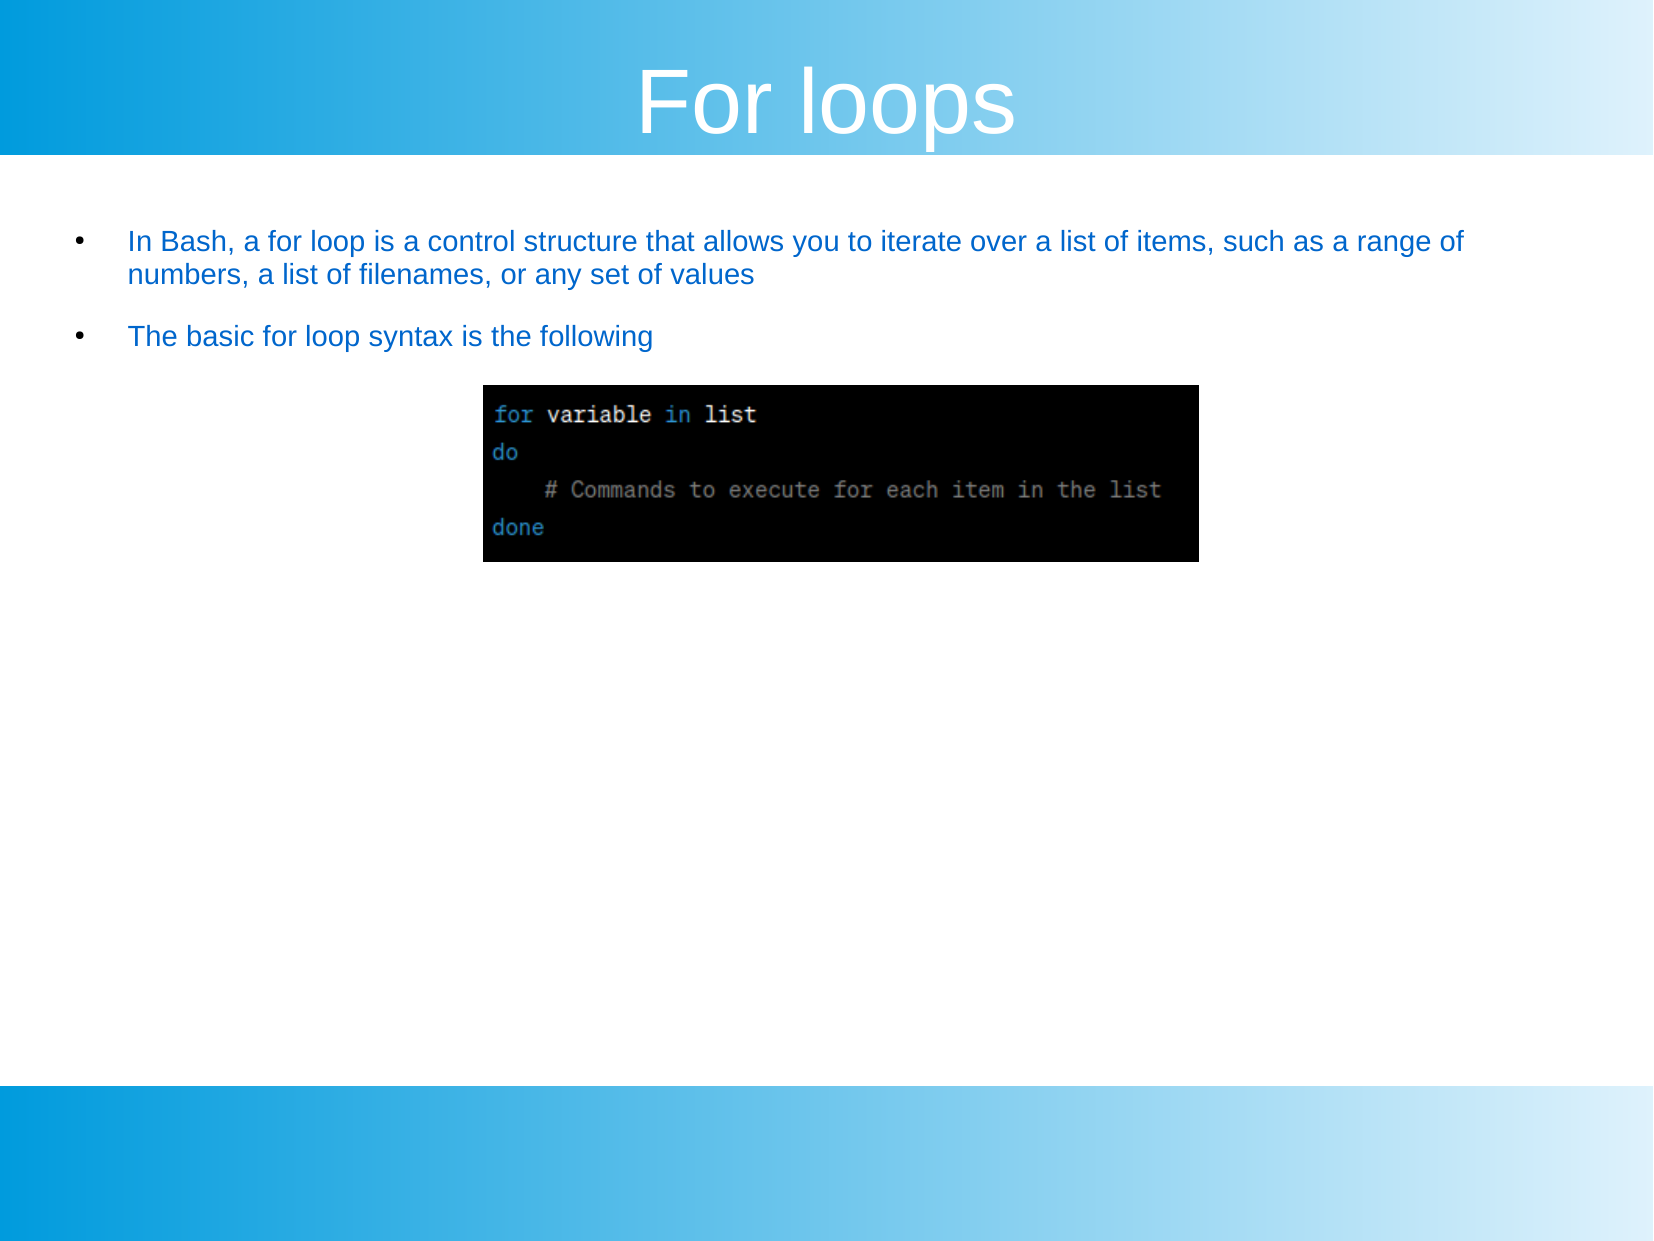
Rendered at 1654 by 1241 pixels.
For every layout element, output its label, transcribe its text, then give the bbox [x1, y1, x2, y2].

picture [483, 385, 1199, 562]
title For loops [82, 49, 1571, 155]
list In Bash, a for loop is a control structure that allows you to iterate over a list of items, such as a range of numbers, a list of filenames, or any set of values The basic for loop syntax is the following [56, 225, 1546, 1081]
